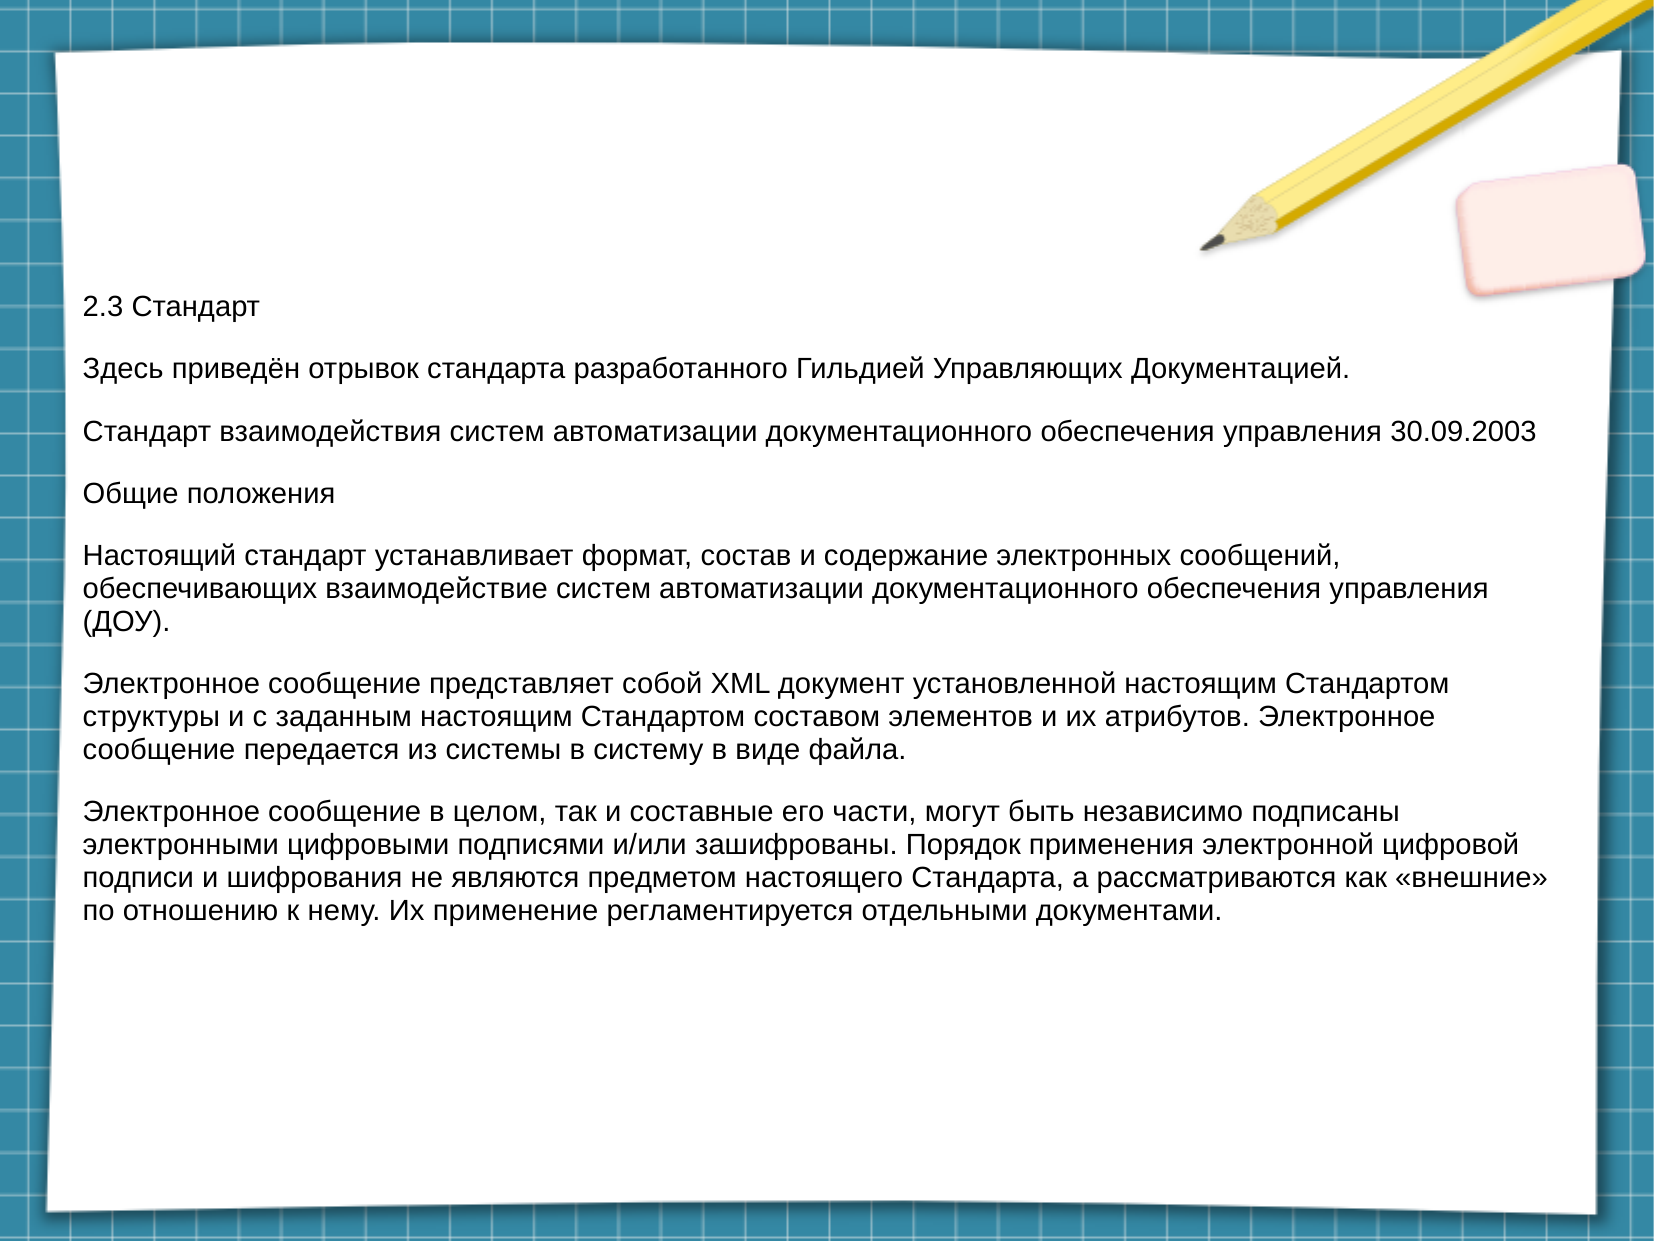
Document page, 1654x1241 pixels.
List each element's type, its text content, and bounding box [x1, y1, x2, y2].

picture [0, 0, 1654, 1241]
list 2.3 Стандарт Здесь приведён отрывок стандарта разработанного Гильдией Управляющих Документацией. Стандарт взаимодействия систем автоматизации документационного обеспечения управления 30.09.2003 Общие положения Настоящий стандарт устанавливает формат, состав и содержание электронных сообщений, обеспечивающих взаимодействие систем автоматизации документационного обеспечения управления (ДОУ). Электронное сообщение представляет собой XML документ установленной настоящим Стандартом структуры и с заданным настоящим Стандартом составом элементов и их атрибутов. Электронное сообщение передается из системы в систему в виде файла. Электронное сообщение в целом, так и составные его части, могут быть независимо подписаны электронными цифровыми подписями и/или зашифрованы. Порядок применения электронной цифровой подписи и шифрования не являются предметом настоящего Стандарта, а рассматриваются как «внешние» по отношению к нему. Их применение регламентируется отдельными документами. [82, 290, 1583, 1217]
